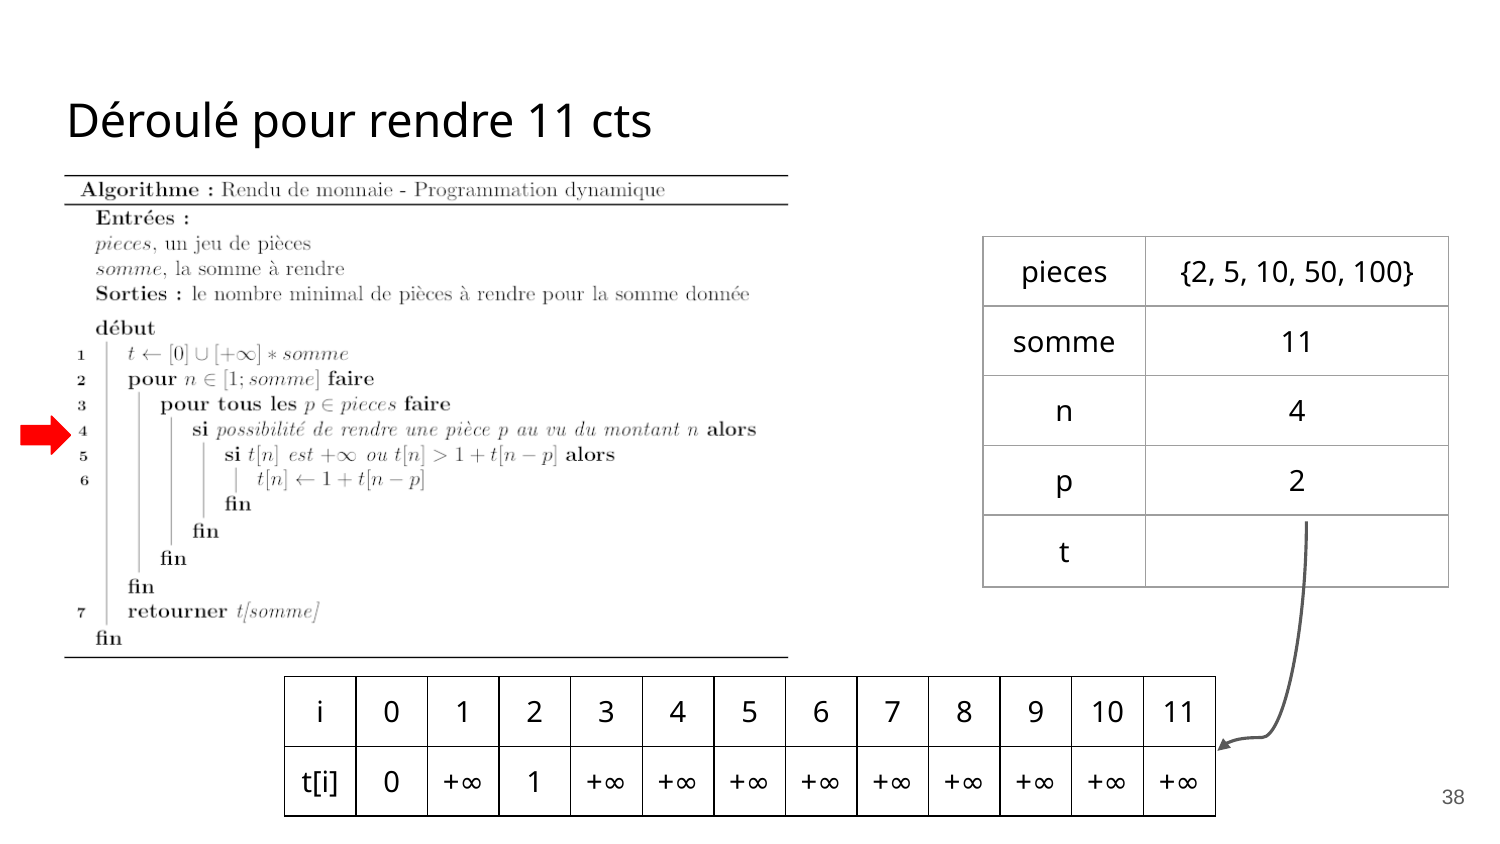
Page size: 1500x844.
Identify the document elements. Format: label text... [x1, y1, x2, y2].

table_header 3 [571, 677, 642, 746]
table_header 11 [1144, 677, 1215, 746]
table_header i [285, 677, 355, 746]
table_header 7 [858, 677, 928, 746]
table_cell +∞ [1072, 747, 1143, 815]
table_cell +∞ [858, 747, 928, 815]
table_header 9 [1001, 677, 1071, 746]
table_header 5 [715, 677, 785, 746]
table_header pieces [984, 237, 1145, 305]
table_header {2, 5, 10, 50, 100} [1146, 237, 1448, 305]
table_cell 11 [1146, 307, 1448, 375]
table_header 10 [1072, 677, 1143, 746]
table_cell +∞ [929, 747, 999, 815]
table_cell somme [984, 307, 1145, 375]
table_header 0 [357, 677, 427, 746]
table_cell +∞ [428, 747, 498, 815]
table_cell 2 [1146, 446, 1448, 514]
table_cell +∞ [786, 747, 856, 815]
table_cell +∞ [571, 747, 642, 815]
table_cell +∞ [643, 747, 713, 815]
table_cell p [984, 446, 1145, 514]
title Déroulé pour rendre 11 cts [51, 72, 1449, 167]
table_cell t[i] [285, 747, 355, 815]
table_cell 1 [500, 747, 570, 815]
table_cell n [984, 376, 1145, 445]
table_header 8 [929, 677, 999, 746]
table_header 1 [428, 677, 498, 746]
table_cell [1146, 516, 1448, 586]
table_cell 4 [1146, 376, 1448, 445]
table_cell +∞ [715, 747, 785, 815]
picture [63, 173, 789, 660]
slide_number <numéro> [1389, 764, 1480, 830]
table_cell +∞ [1001, 747, 1071, 815]
table_cell 0 [357, 747, 427, 815]
text_box [21, 416, 71, 455]
table_cell t [984, 516, 1145, 586]
table_cell +∞ [1144, 747, 1215, 815]
table_header 4 [643, 677, 713, 746]
table_header 6 [786, 677, 856, 746]
table_header 2 [500, 677, 570, 746]
